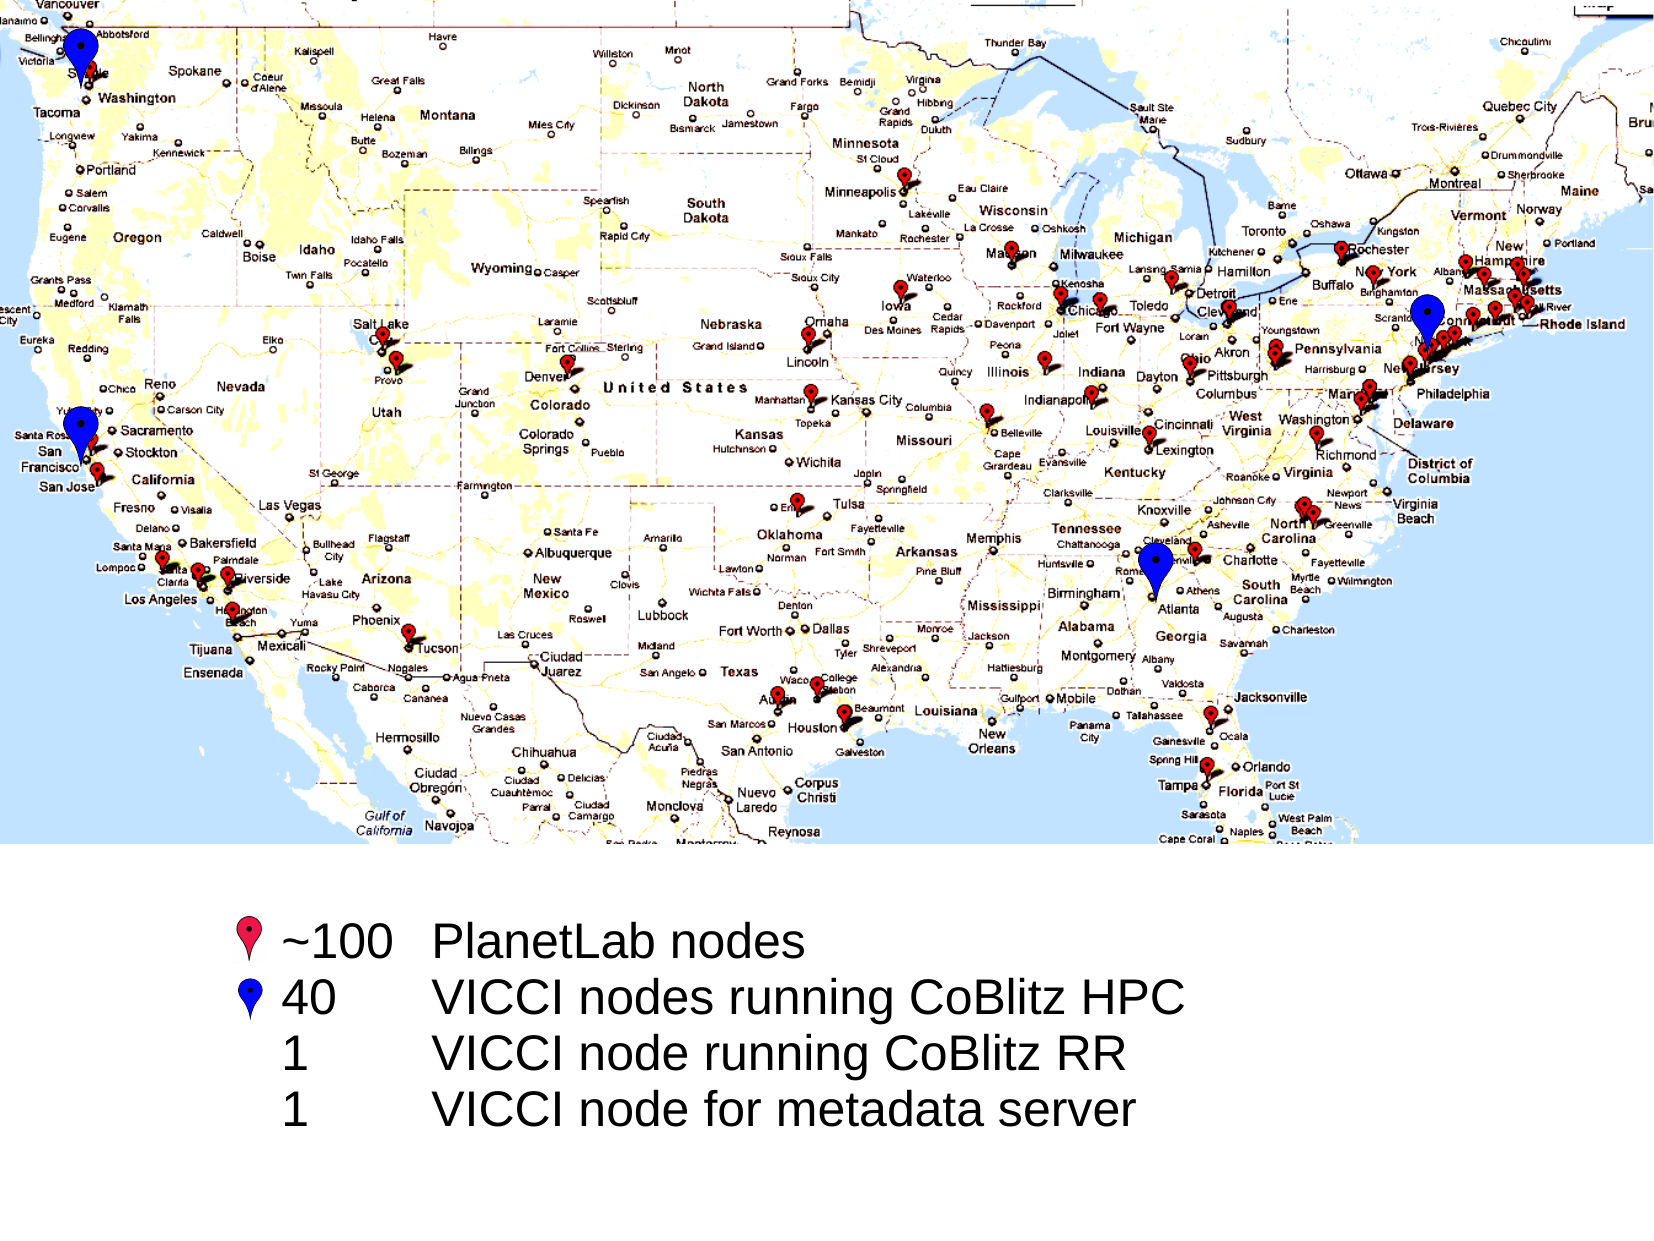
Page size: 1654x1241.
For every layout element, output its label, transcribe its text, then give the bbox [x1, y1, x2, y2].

text_box ~100 PlanetLab nodes 40 VICCI nodes running CoBlitz HPC 1 VICCI node running CoBlitz RR 1 VICCI node for metadata server [266, 906, 1491, 1145]
picture [0, 0, 1654, 844]
picture [233, 976, 267, 1021]
picture [231, 914, 267, 963]
